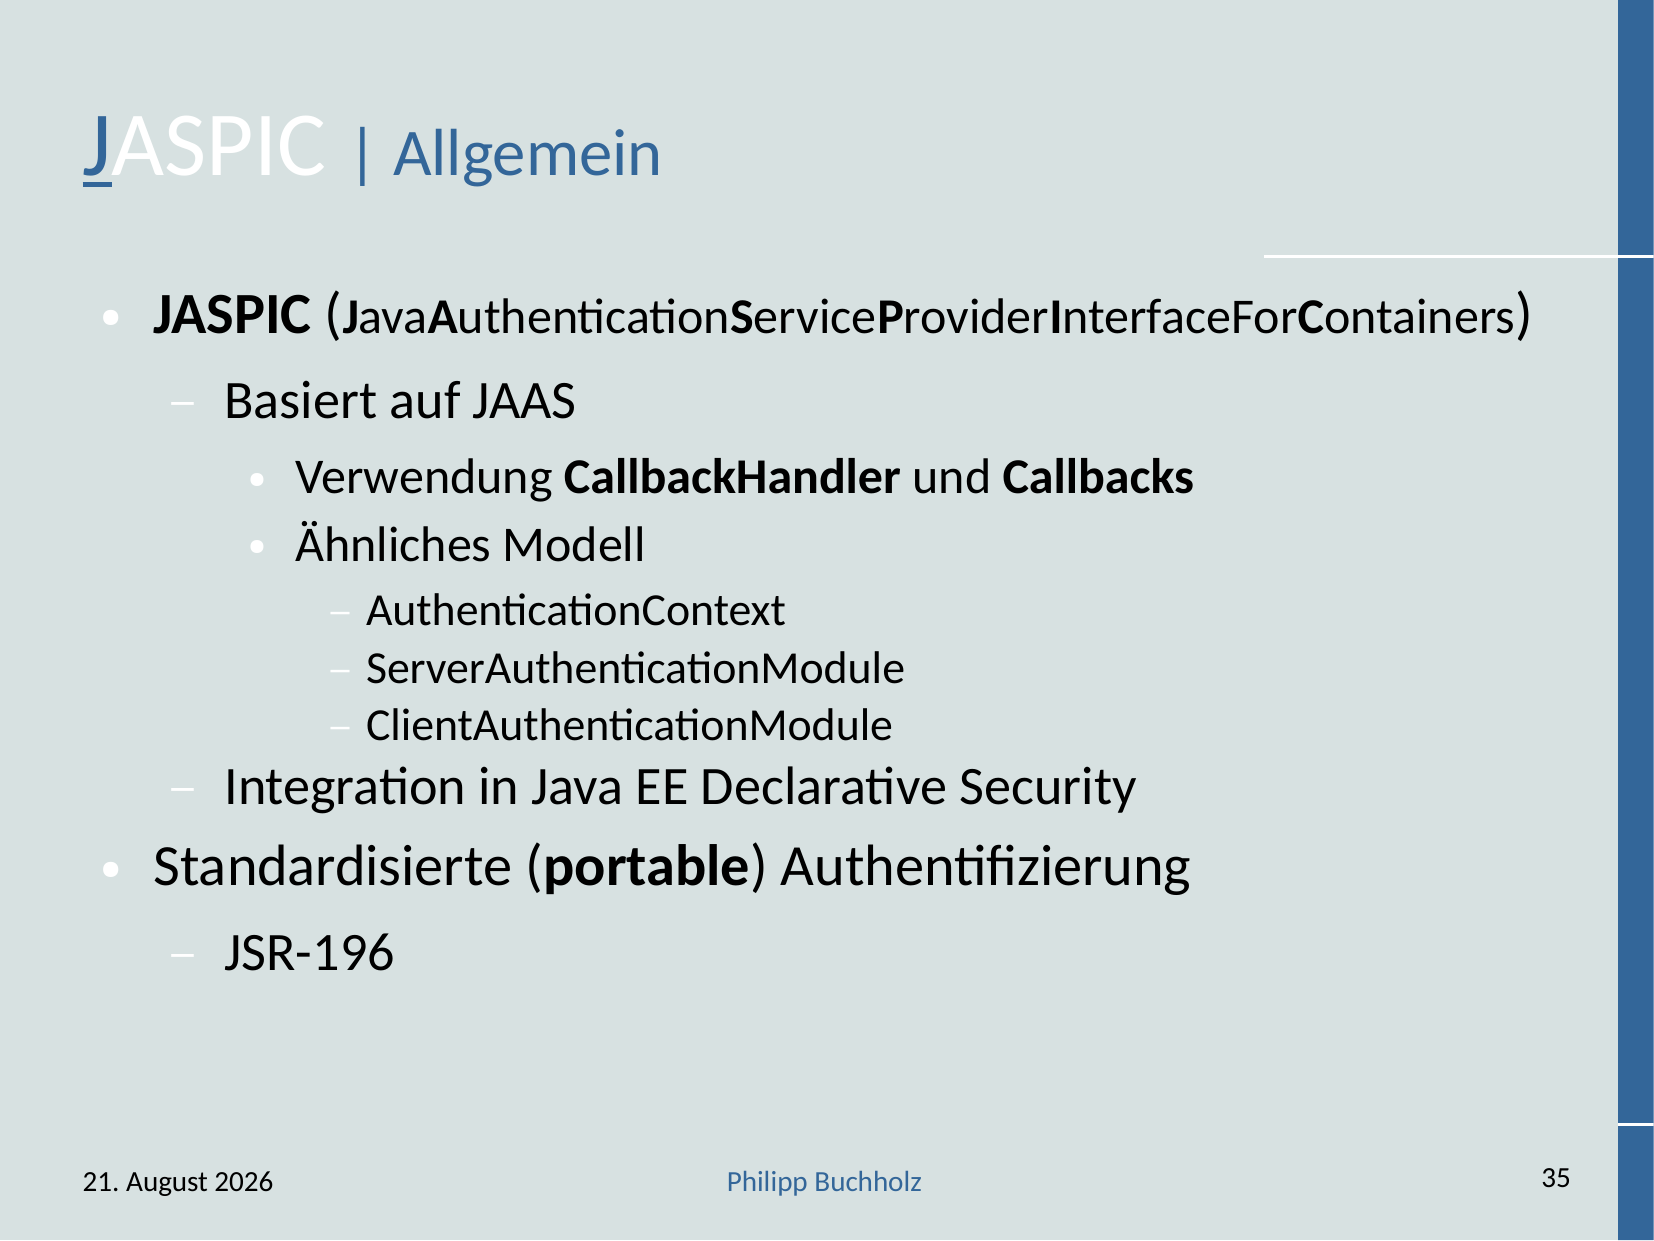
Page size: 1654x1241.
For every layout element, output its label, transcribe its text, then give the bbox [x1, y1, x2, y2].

title JASPIC | Allgemein [82, 41, 1571, 265]
list JASPIC (JavaAuthenticationServiceProviderInterfaceForContainers) Basiert auf JAAS Verwendung CallbackHandler und Callbacks Ähnliches Modell AuthenticationContext ServerAuthenticationModule ClientAuthenticationModule Integration in Java EE Declarative Security Standardisierte (portable) Authentifizierung JSR-196 [82, 290, 1571, 1215]
